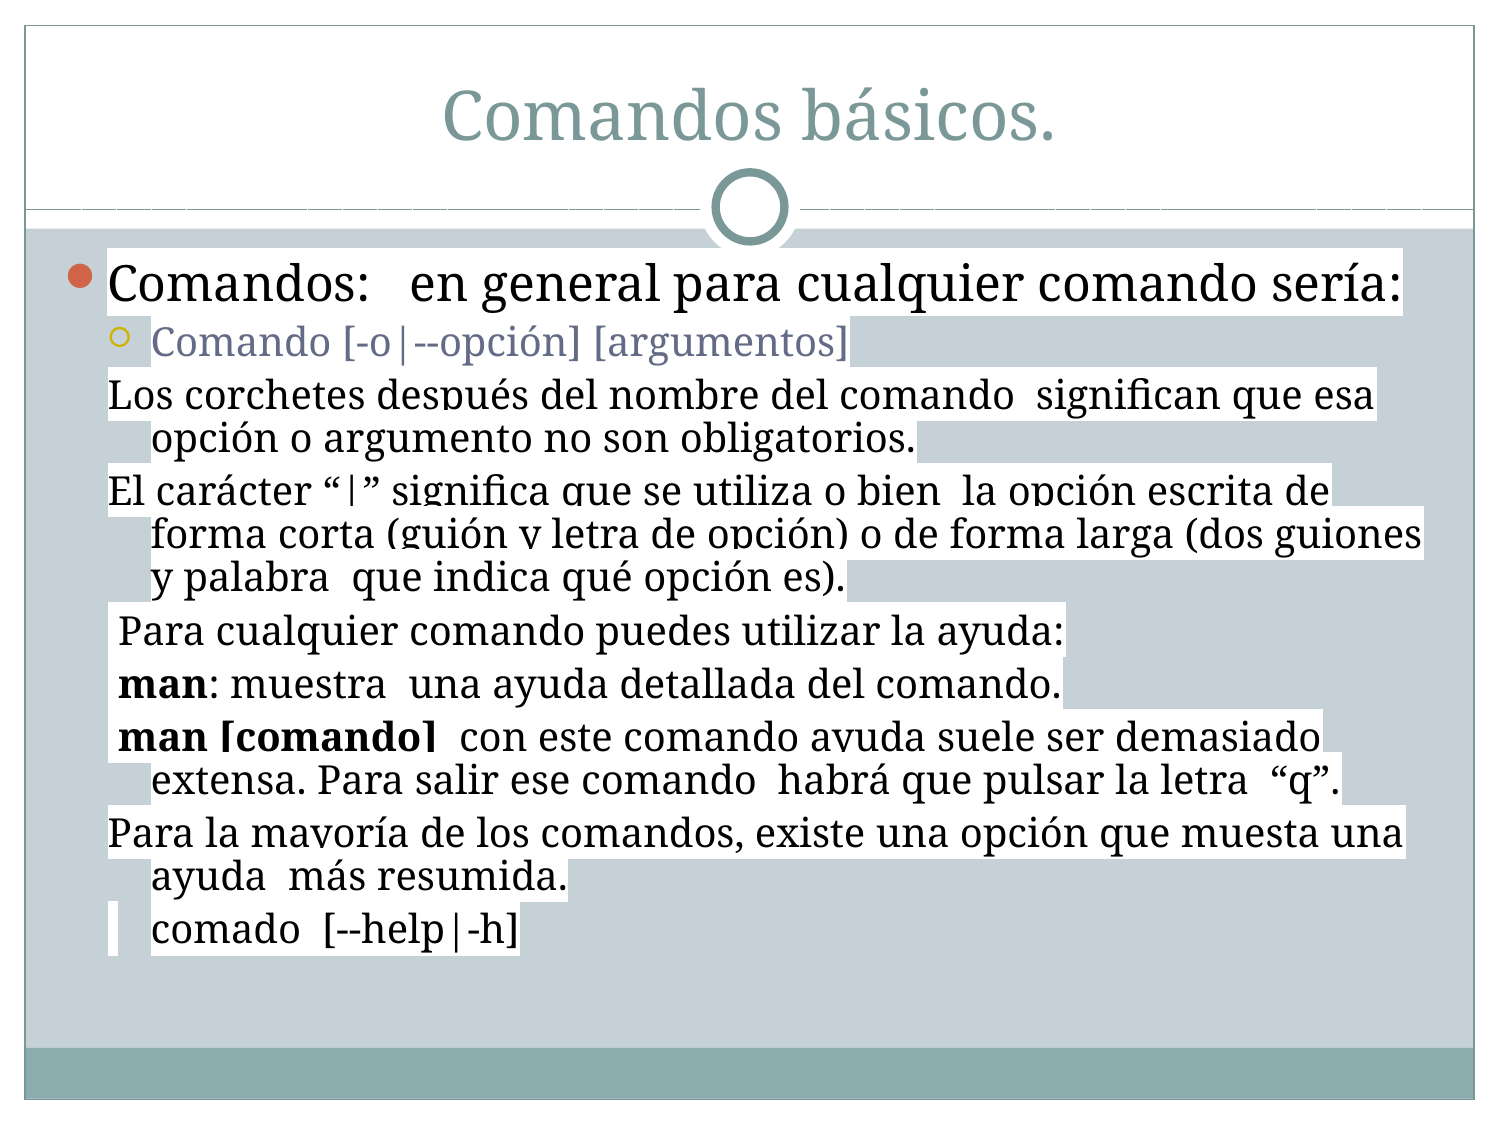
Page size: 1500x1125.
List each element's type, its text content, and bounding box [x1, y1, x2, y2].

list Comandos: en general para cualquier comando sería: Comando [-o|--opción] [argumentos] Los corchetes después del nombre del comando significan que esa opción o argumento no son obligatorios. El carácter “|” significa que se utiliza o bien la opción escrita de forma corta (guión y letra de opción) o de forma larga (dos guiones y palabra que indica qué opción es). Para cualquier comando puedes utilizar la ayuda: man: muestra una ayuda detallada del comando. man [comando] con este comando ayuda suele ser demasiado extensa. Para salir ese comando habrá que pulsar la letra “q”. Para la mayoría de los comandos, existe una opción que muesta una ayuda más resumida. comado [--help|-h] [49, 250, 1445, 1001]
title Comandos básicos. [49, 37, 1450, 162]
